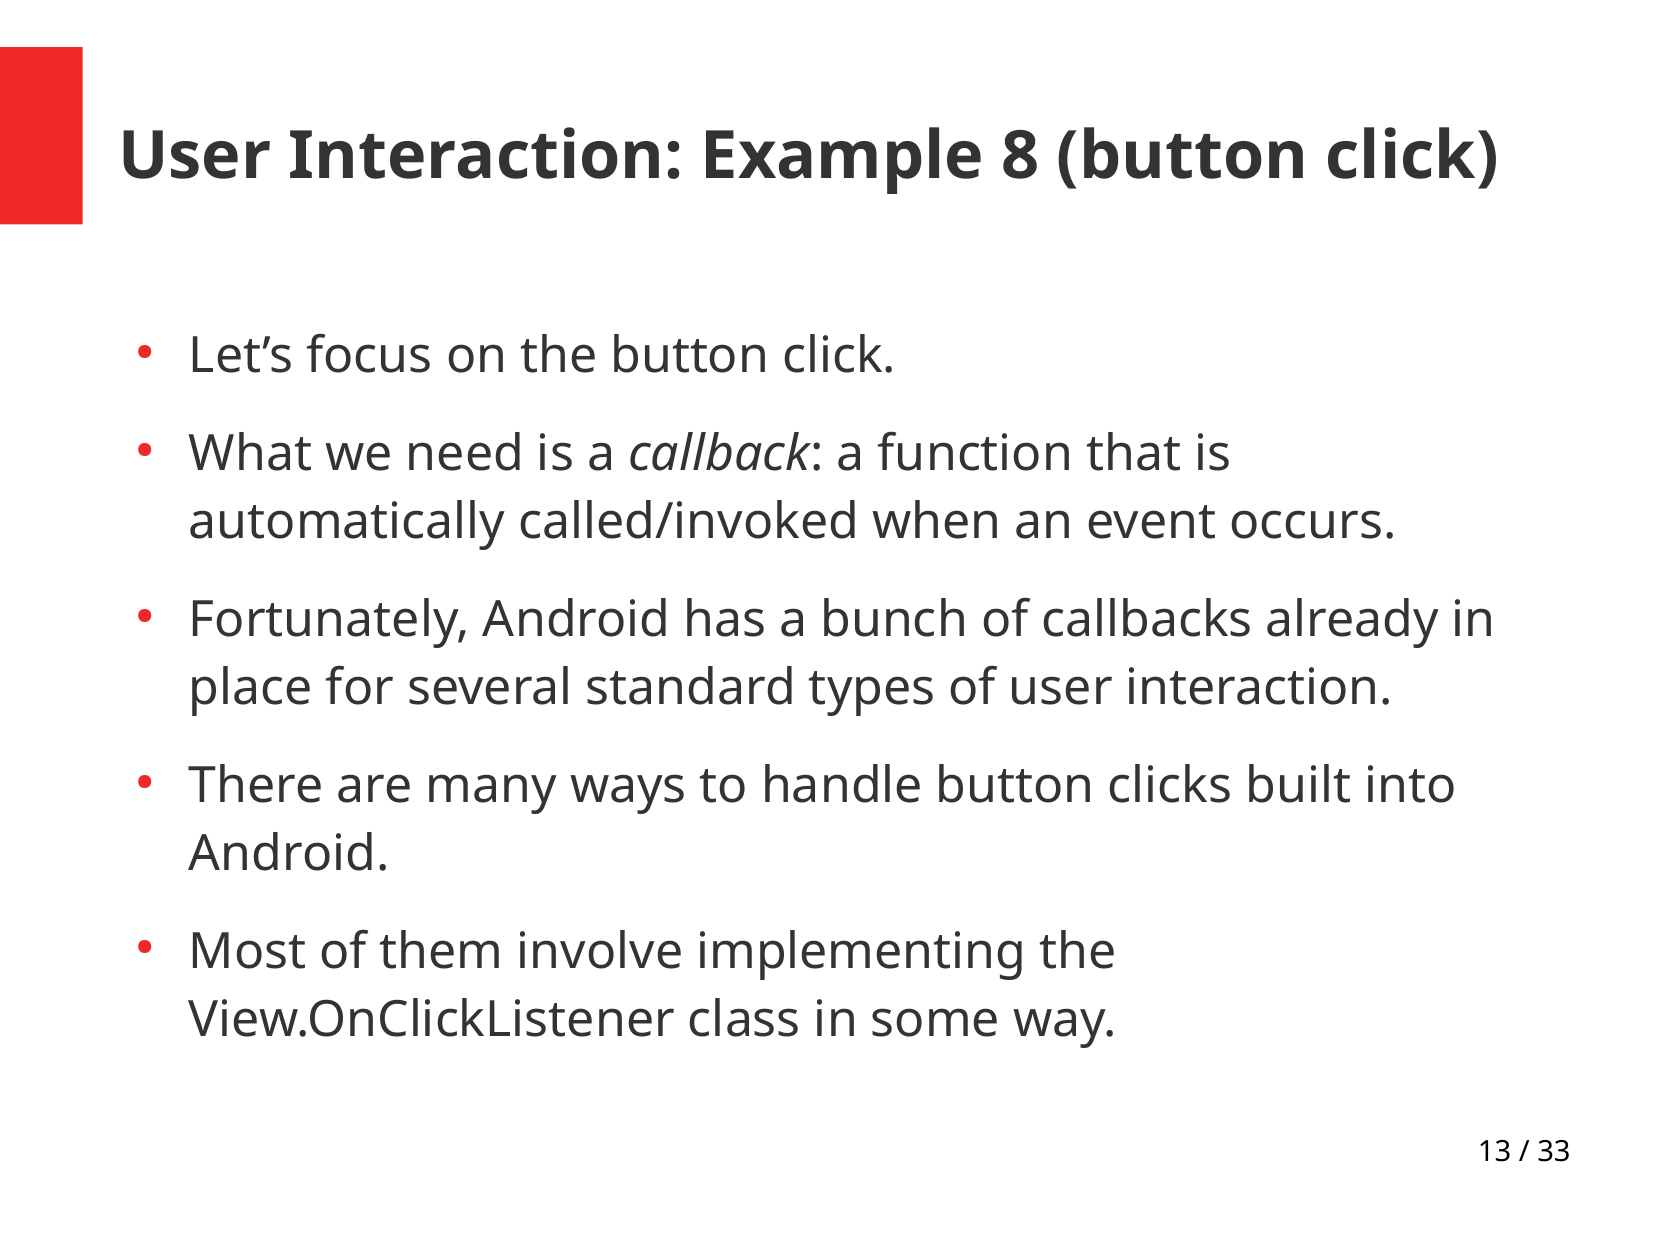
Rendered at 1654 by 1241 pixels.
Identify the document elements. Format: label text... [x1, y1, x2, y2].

title User Interaction: Example 8 (button click) [118, 49, 1571, 257]
list Let’s focus on the button click. What we need is a callback: a function that is automatically called/invoked when an event occurs. Fortunately, Android has a bunch of callbacks already in place for several standard types of user interaction. There are many ways to handle button clicks built into Android. Most of them involve implementing the View.OnClickListener class in some way. [118, 318, 1536, 1039]
